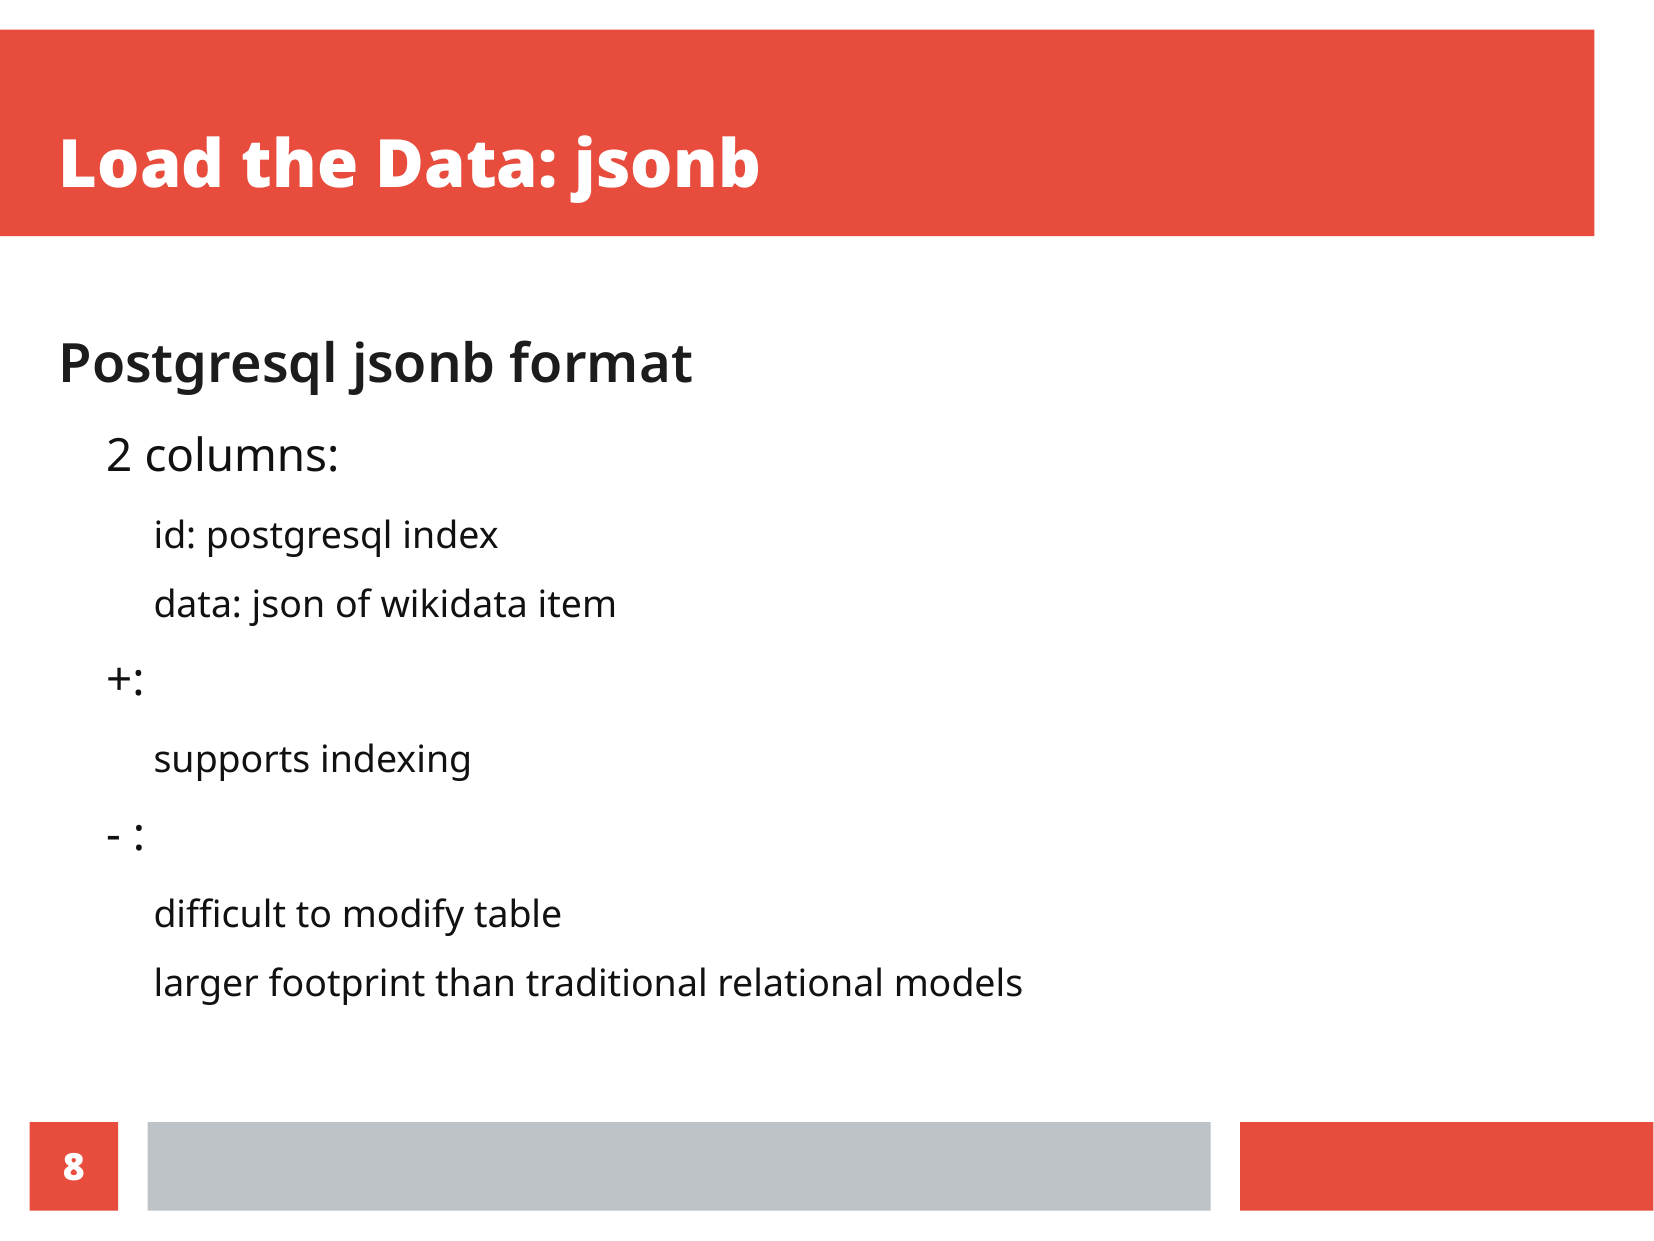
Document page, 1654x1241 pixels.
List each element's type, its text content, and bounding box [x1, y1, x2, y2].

title Load the Data: jsonb [59, 59, 1595, 207]
list Postgresql jsonb format 2 columns: id: postgresql index data: json of wikidata item +: supports indexing - : difficult to modify table larger footprint than traditional relational models [59, 324, 1565, 1093]
